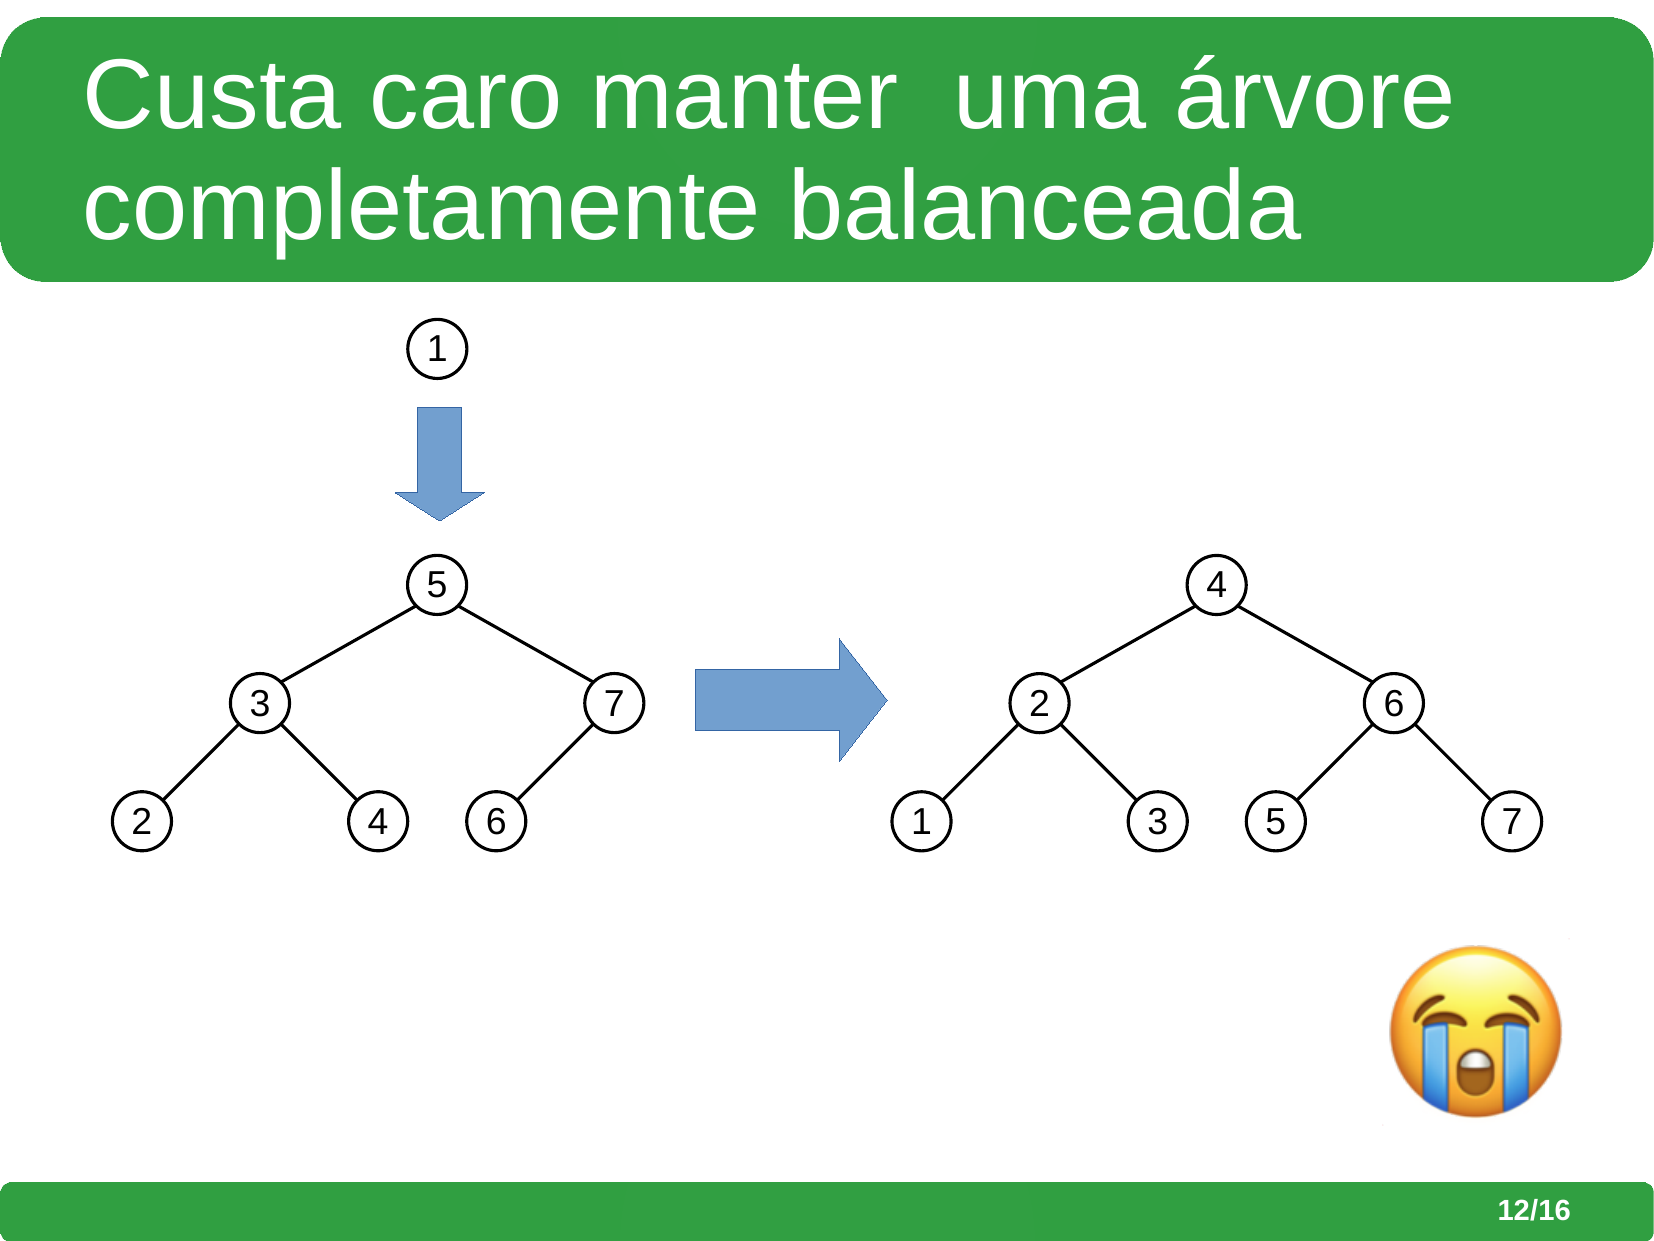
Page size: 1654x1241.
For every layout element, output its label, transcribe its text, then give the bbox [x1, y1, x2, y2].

text_box 7 [584, 673, 644, 733]
text_box [695, 638, 888, 762]
text_box 5 [1246, 791, 1306, 851]
text_box 1 [891, 791, 952, 851]
text_box 3 [230, 673, 290, 733]
text_box 6 [466, 791, 526, 851]
title Custa caro manter uma árvore completamente balanceada [82, 38, 1571, 261]
text_box 2 [1010, 673, 1070, 733]
text_box [395, 407, 485, 521]
text_box 4 [348, 791, 408, 851]
text_box 5 [407, 555, 467, 615]
text_box 6 [1364, 673, 1424, 733]
text_box 4 [1187, 555, 1247, 615]
text_box 1 [407, 319, 467, 379]
text_box 3 [1128, 791, 1188, 851]
picture [1382, 938, 1570, 1126]
text_box 7 [1482, 791, 1542, 851]
text_box 2 [112, 791, 172, 851]
